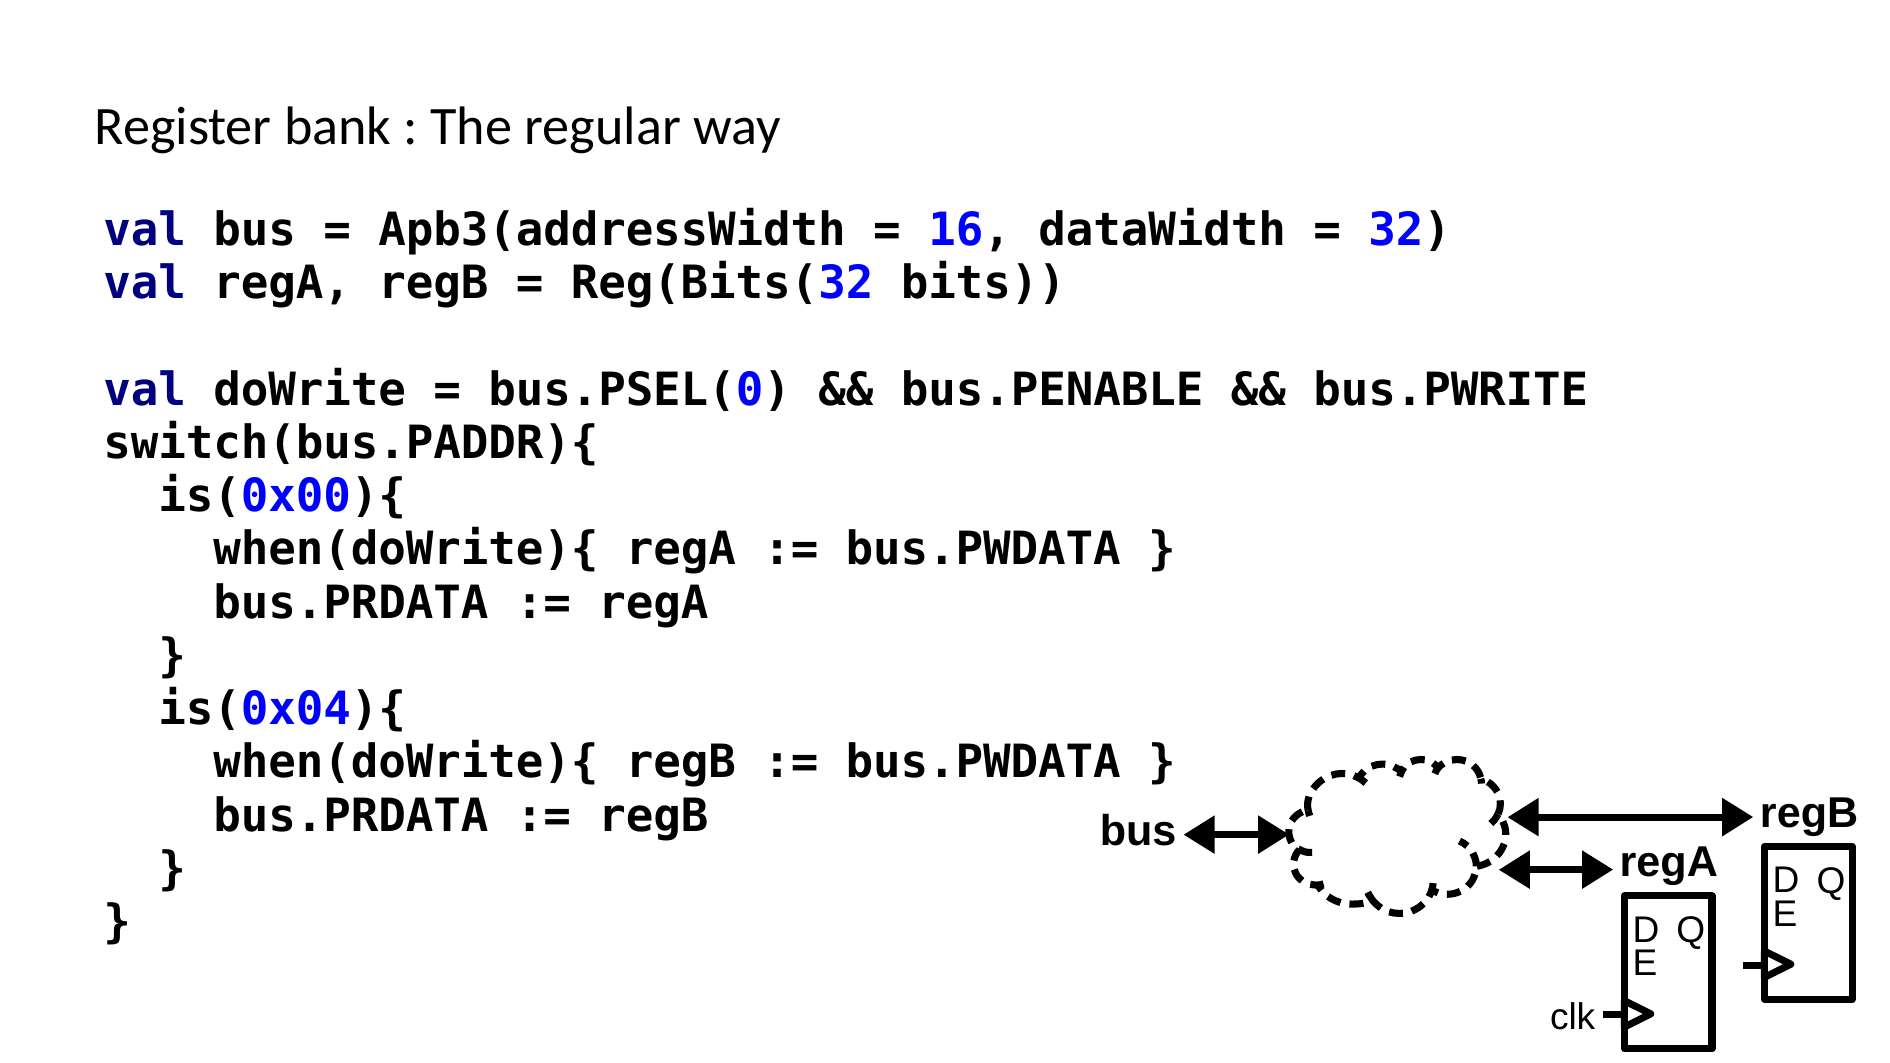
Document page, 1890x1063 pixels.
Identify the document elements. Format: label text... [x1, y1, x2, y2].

text_box val bus = Apb3(addressWidth = 16, dataWidth = 32) val regA, regB = Reg(Bits(32 bits)) val doWrite = bus.PSEL(0) && bus.PENABLE && bus.PWRITE switch(bus.PADDR){ is(0x00){ when(doWrite){ regA := bus.PWDATA } bus.PRDATA := regA } is(0x04){ when(doWrite){ regB := bus.PWDATA } bus.PRDATA := regB } } [88, 195, 1644, 1063]
title Register bank : The regular way [94, 42, 1796, 220]
picture [1062, 755, 1885, 1053]
